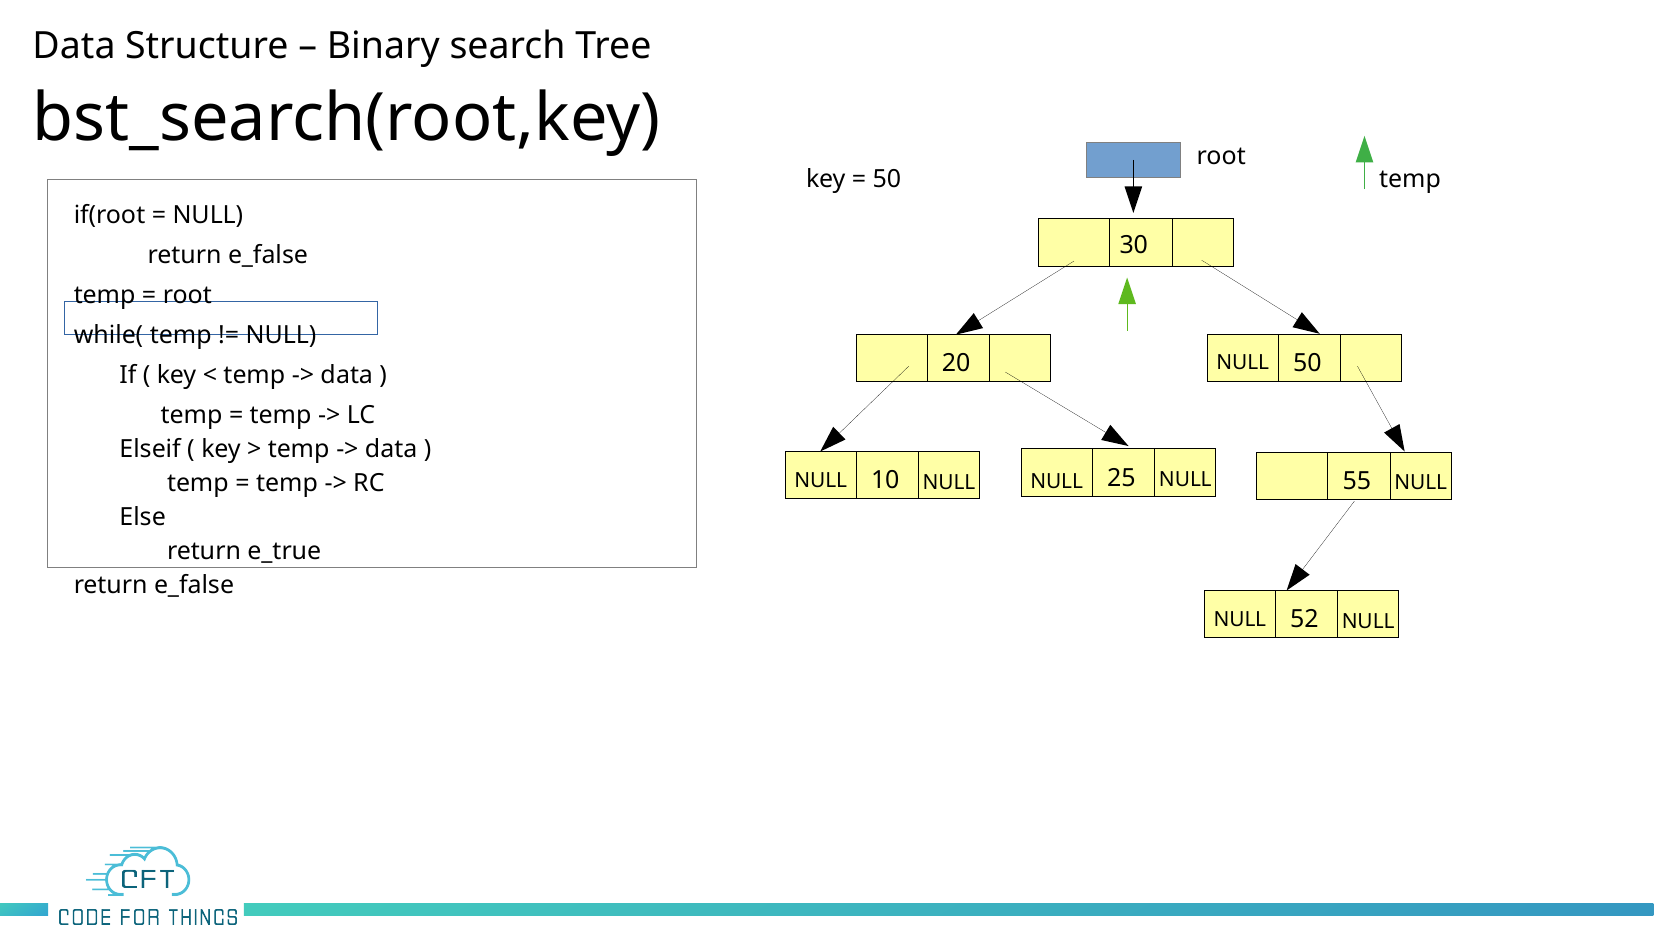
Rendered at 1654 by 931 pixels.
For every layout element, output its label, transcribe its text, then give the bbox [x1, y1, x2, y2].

text_box 25 [1092, 451, 1155, 497]
text_box if(root = NULL) return e_false temp = root while( temp != NULL) If ( key < temp -> data ) temp = temp -> LC Elseif ( key > temp -> data ) temp = temp -> RC Else return e_true return e_false [59, 189, 556, 556]
text_box NULL [908, 459, 992, 499]
text_box [1207, 334, 1278, 340]
text_box [785, 451, 856, 457]
text_box 20 [927, 337, 989, 382]
text_box [1038, 218, 1109, 267]
text_box [1155, 448, 1216, 456]
text_box [1341, 334, 1402, 382]
text_box [990, 334, 1051, 382]
text_box root [1181, 130, 1262, 175]
text_box [1110, 218, 1172, 267]
text_box NULL [1015, 458, 1100, 498]
text_box [1256, 452, 1327, 500]
text_box NULL [1201, 340, 1286, 380]
text_box [1173, 218, 1234, 267]
text_box 55 [1327, 455, 1390, 500]
text_box NULL [1379, 460, 1464, 500]
title Data Structure – Binary search Tree bst_search(root,key) [32, 12, 1184, 166]
picture [59, 846, 237, 925]
text_box [1391, 452, 1452, 460]
text_box NULL [1198, 596, 1283, 636]
text_box temp [1364, 153, 1460, 198]
text_box 50 [1278, 337, 1341, 382]
text_box 10 [856, 454, 918, 499]
text_box [1204, 590, 1275, 596]
text_box [919, 451, 980, 459]
text_box [47, 179, 697, 568]
text_box NULL [1327, 598, 1411, 638]
text_box [1338, 590, 1399, 598]
text_box key = 50 [791, 153, 945, 198]
text_box [1086, 142, 1181, 178]
text_box [1021, 448, 1092, 458]
text_box [856, 334, 927, 382]
text_box 52 [1275, 593, 1338, 638]
text_box NULL [1144, 456, 1228, 496]
text_box NULL [779, 457, 863, 497]
text_box 30 [1104, 219, 1167, 264]
